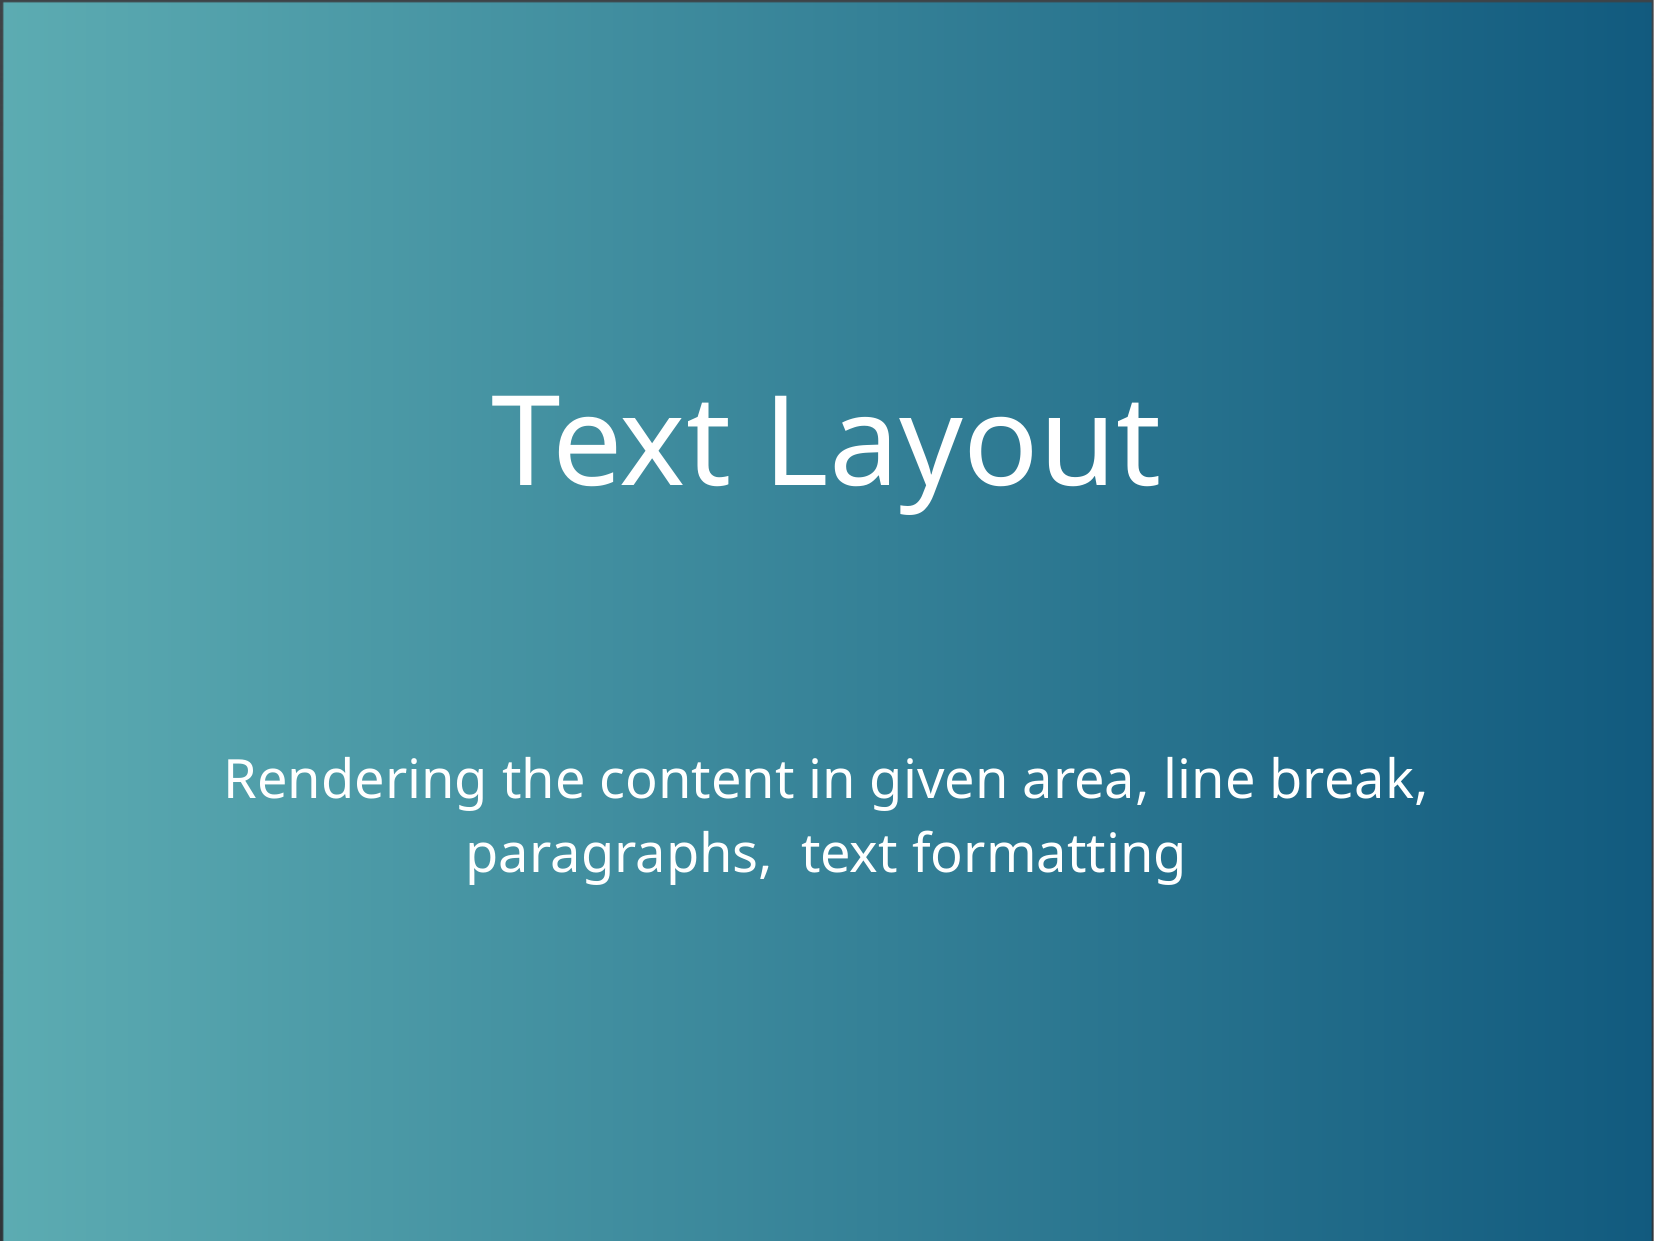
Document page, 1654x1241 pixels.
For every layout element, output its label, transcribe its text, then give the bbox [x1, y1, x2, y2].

subtitle Text Layout [82, 236, 1571, 614]
text_box Rendering the content in given area, line break, paragraphs, text formatting [82, 614, 1571, 1016]
picture [0, 0, 1654, 1241]
